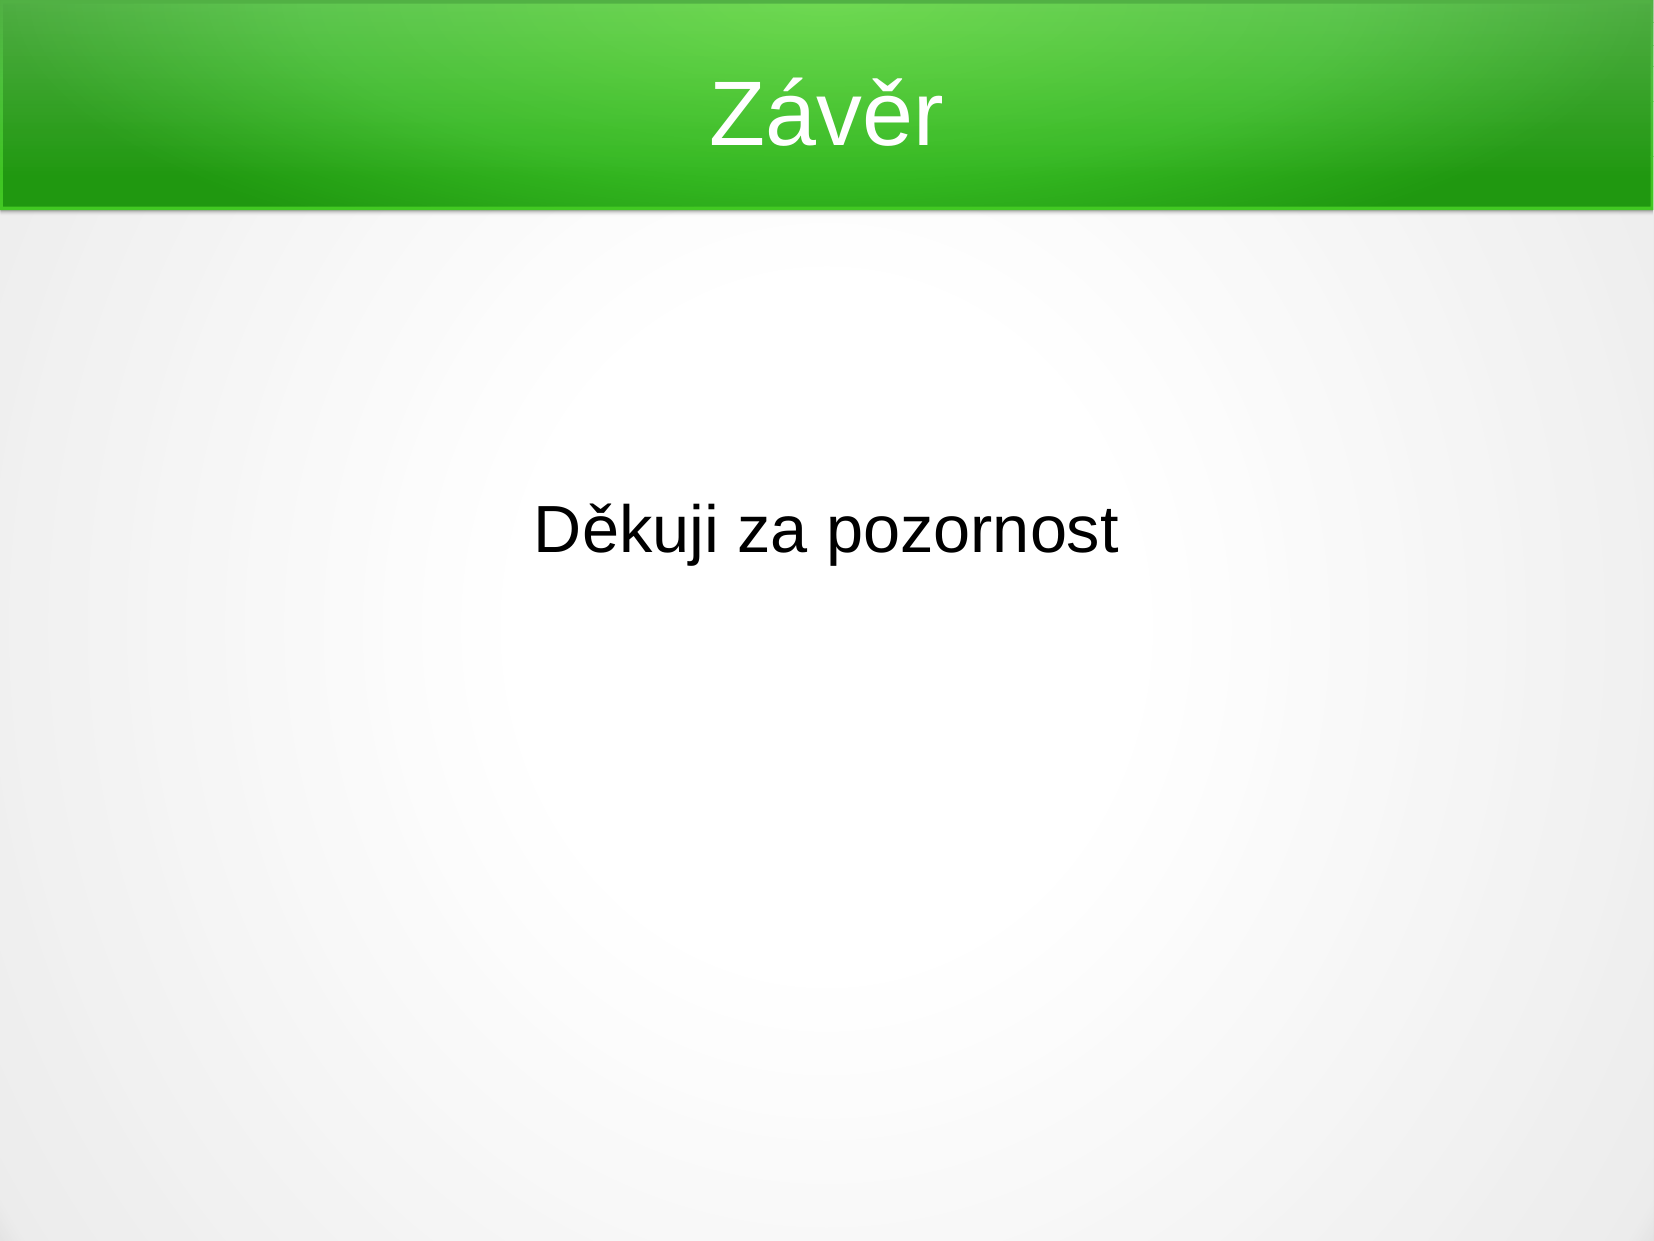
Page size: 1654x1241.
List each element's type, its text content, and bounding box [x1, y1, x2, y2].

subtitle Děkuji za pozornost [82, 49, 1571, 1010]
